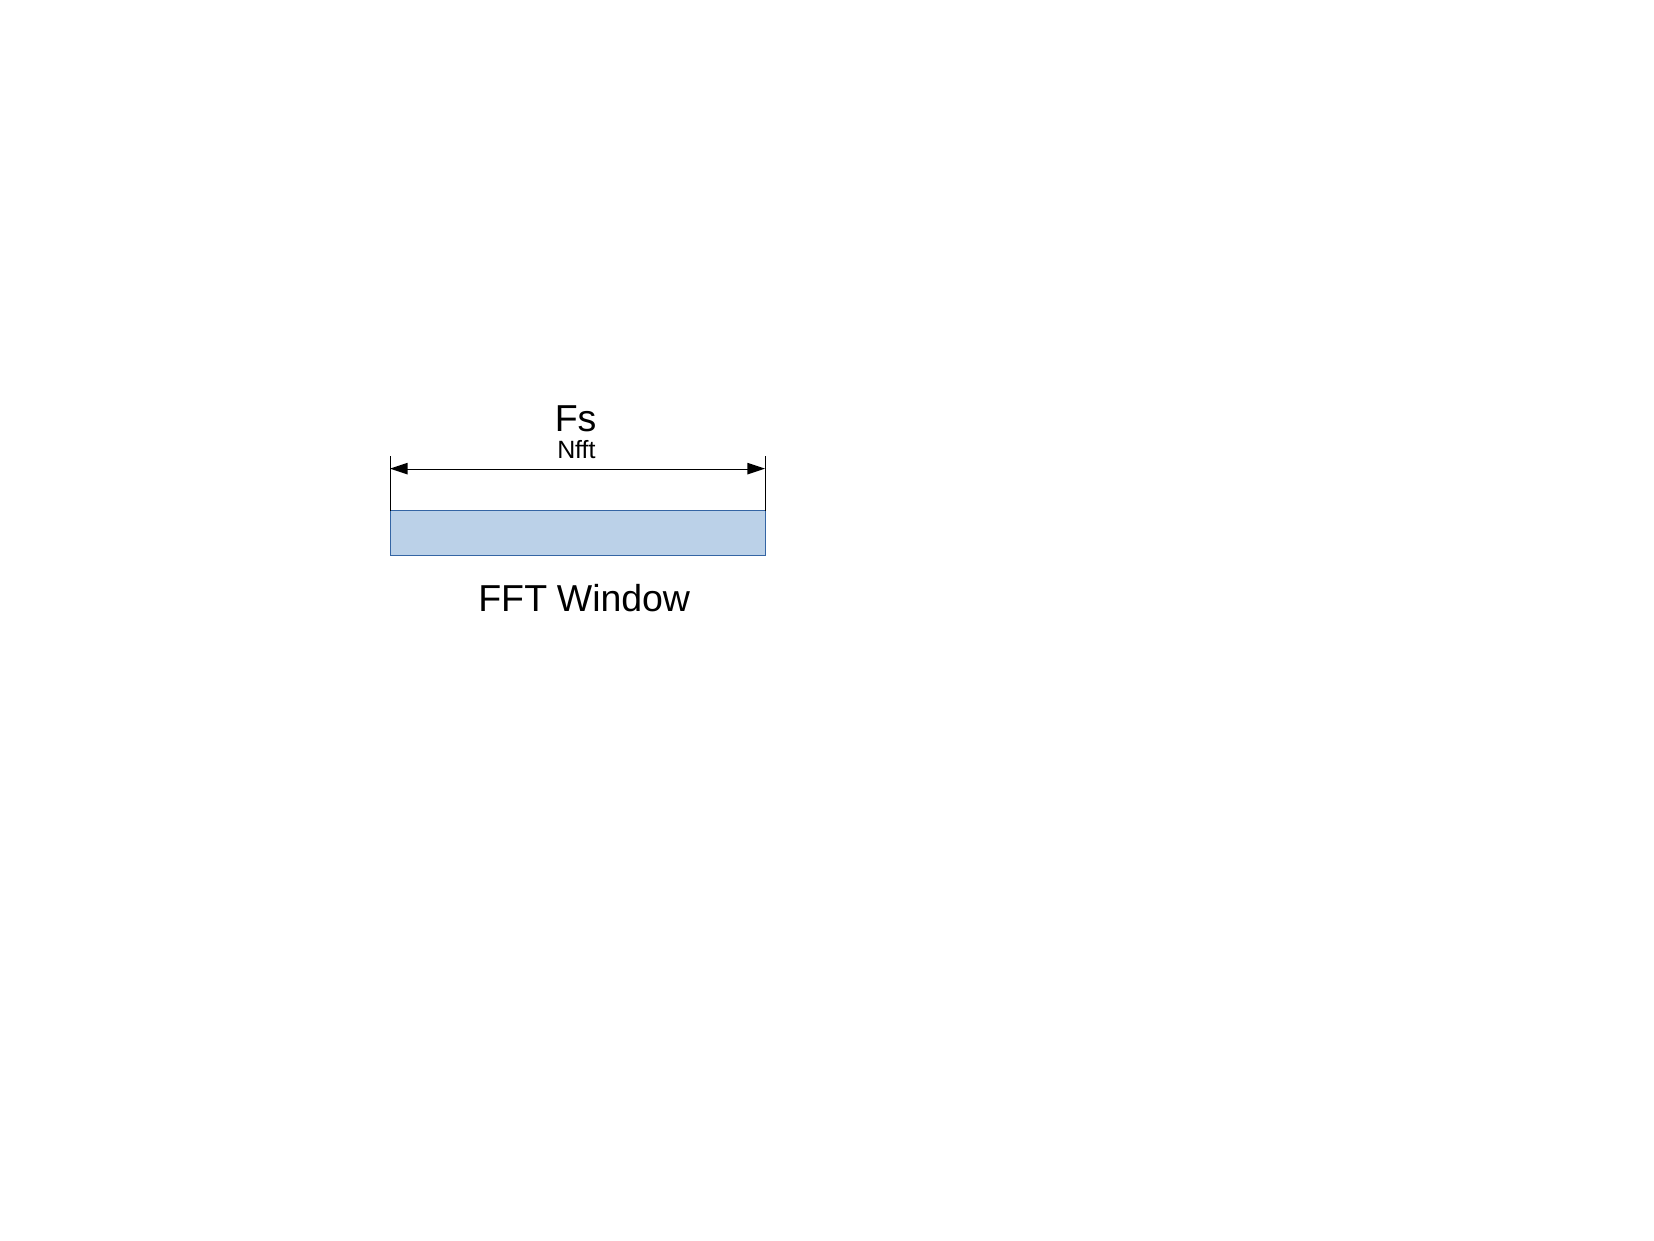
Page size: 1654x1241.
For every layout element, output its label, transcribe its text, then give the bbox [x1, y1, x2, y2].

text_box Fs [540, 390, 612, 447]
text_box FFT Window [463, 570, 706, 627]
text_box [390, 510, 766, 556]
